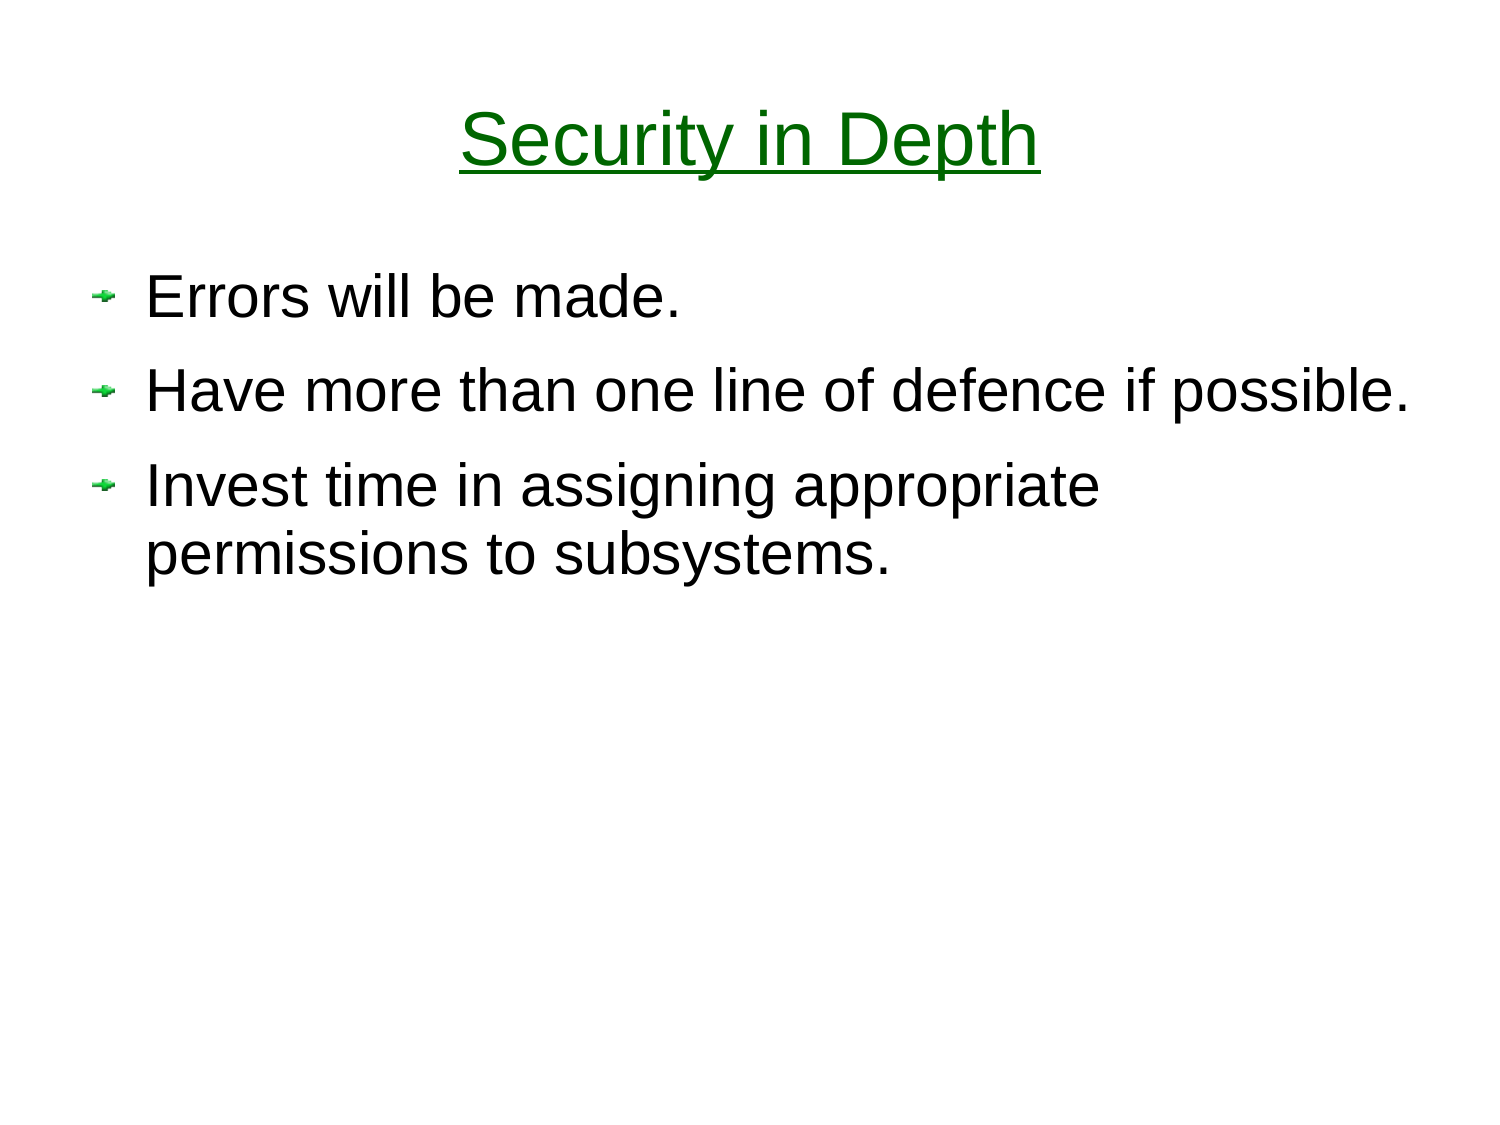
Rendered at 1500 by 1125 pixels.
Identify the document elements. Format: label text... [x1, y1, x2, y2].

list Errors will be made. Have more than one line of defence if possible. Invest time in assigning appropriate permissions to subsystems. [75, 262, 1425, 1006]
title Security in Depth [75, 45, 1425, 233]
